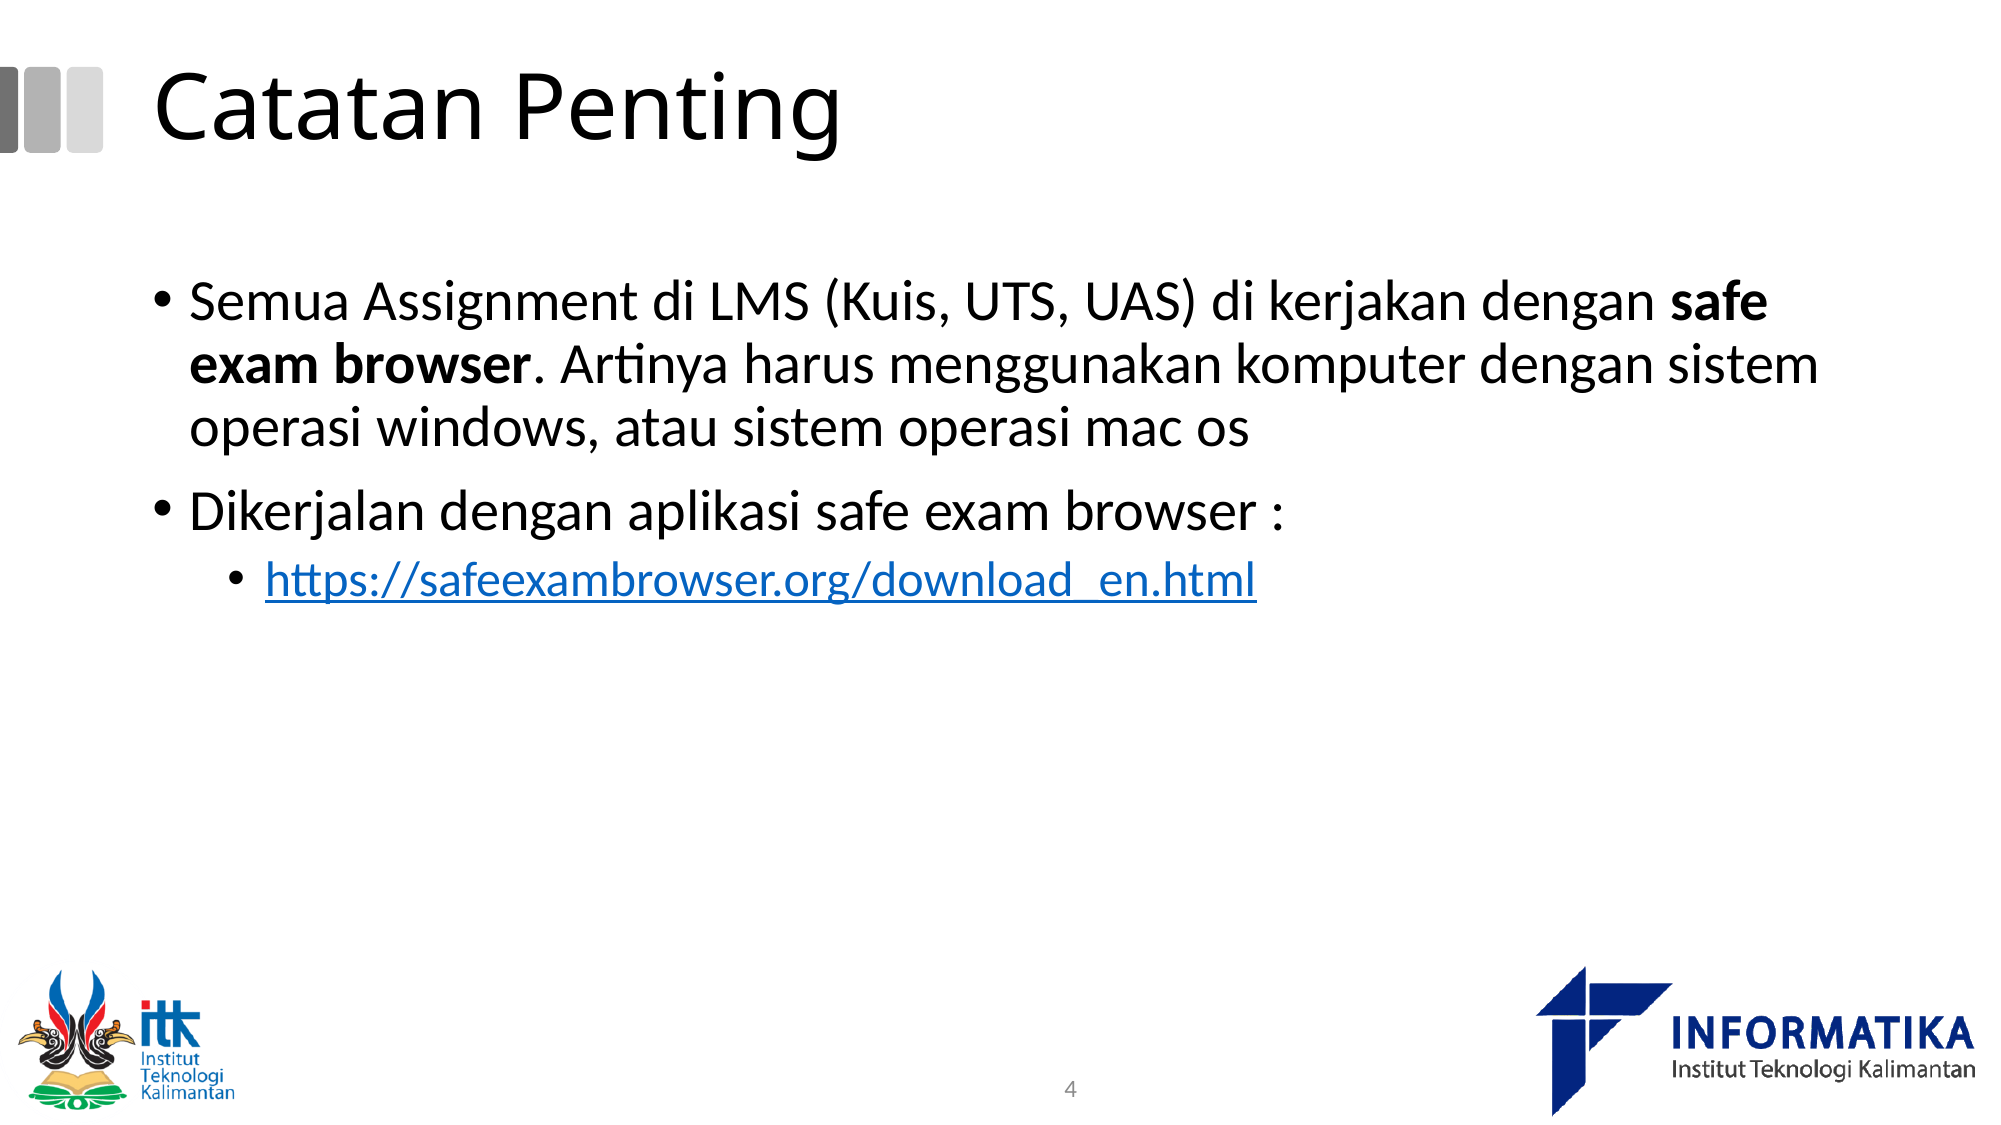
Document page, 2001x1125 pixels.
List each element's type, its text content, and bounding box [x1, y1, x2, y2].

title Catatan Penting [137, 1, 1863, 219]
picture [0, 935, 253, 1125]
picture [1534, 965, 1976, 1118]
list Semua Assignment di LMS (Kuis, UTS, UAS) di kerjakan dengan safe exam browser. Artinya harus menggunakan komputer dengan sistem operasi windows, atau sistem operasi mac os Dikerjalan dengan aplikasi safe exam browser : https://safeexambrowser.org/download_en.html [137, 262, 1863, 977]
